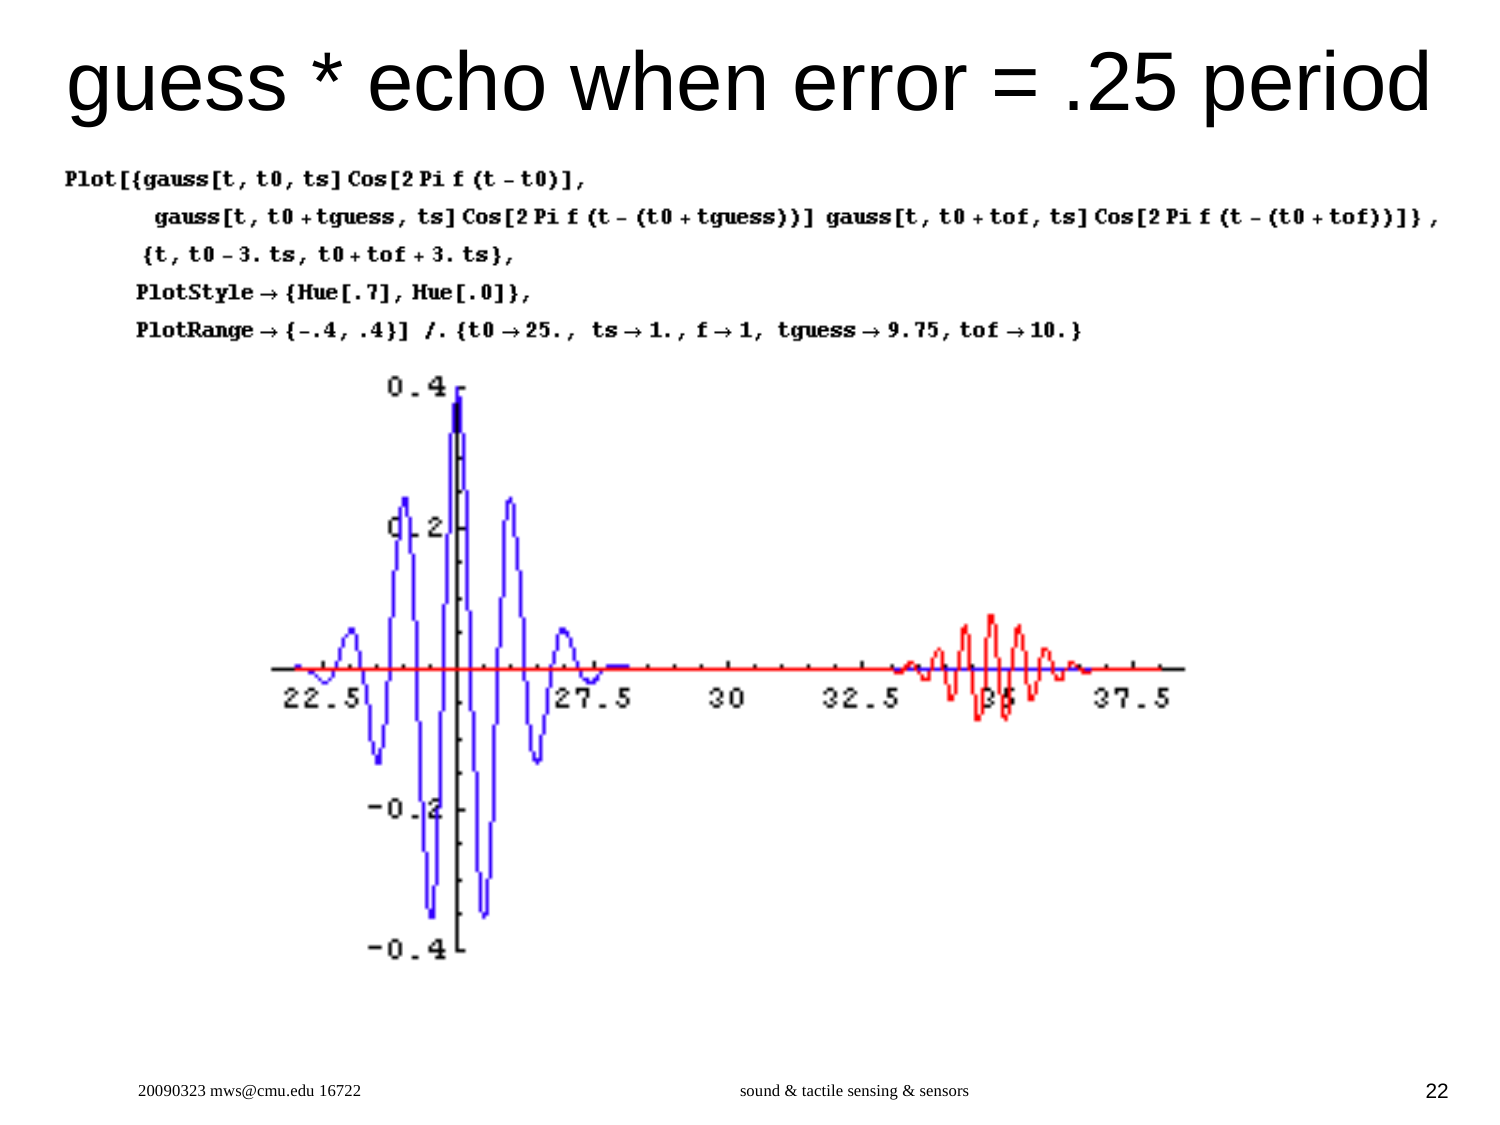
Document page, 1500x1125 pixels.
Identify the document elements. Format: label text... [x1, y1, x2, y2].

picture [249, 374, 1213, 967]
title guess * echo when error = .25 period [37, 24, 1463, 138]
picture [62, 162, 1454, 347]
